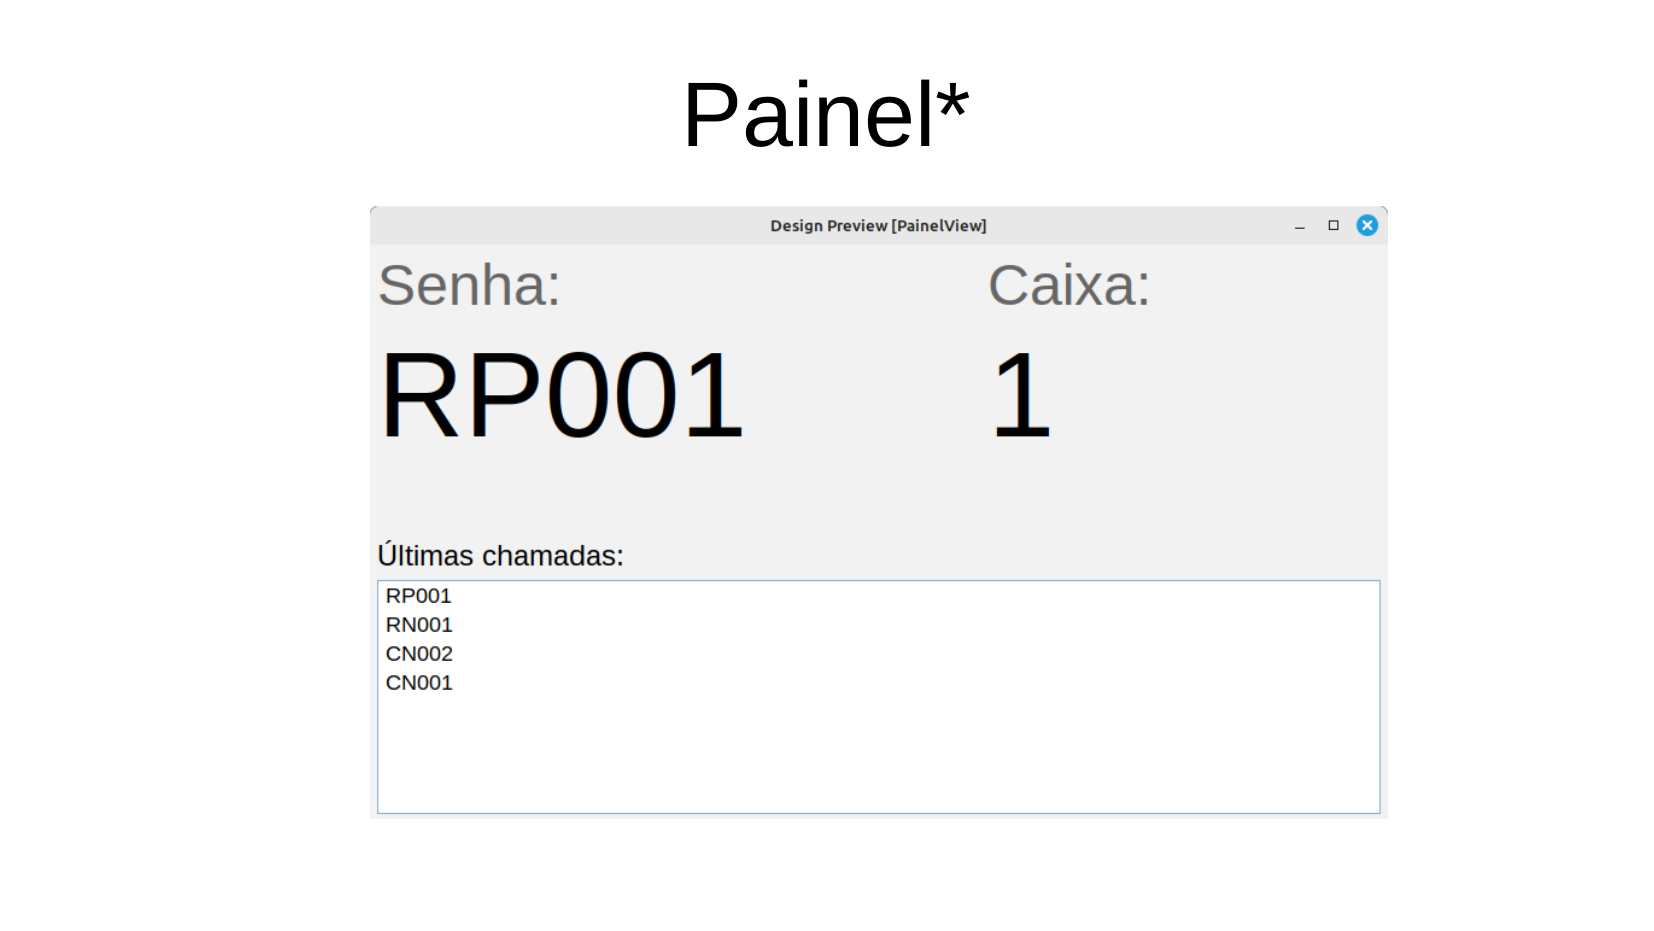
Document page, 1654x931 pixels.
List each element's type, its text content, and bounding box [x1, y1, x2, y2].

title Painel* [82, 37, 1571, 193]
picture [370, 206, 1388, 819]
